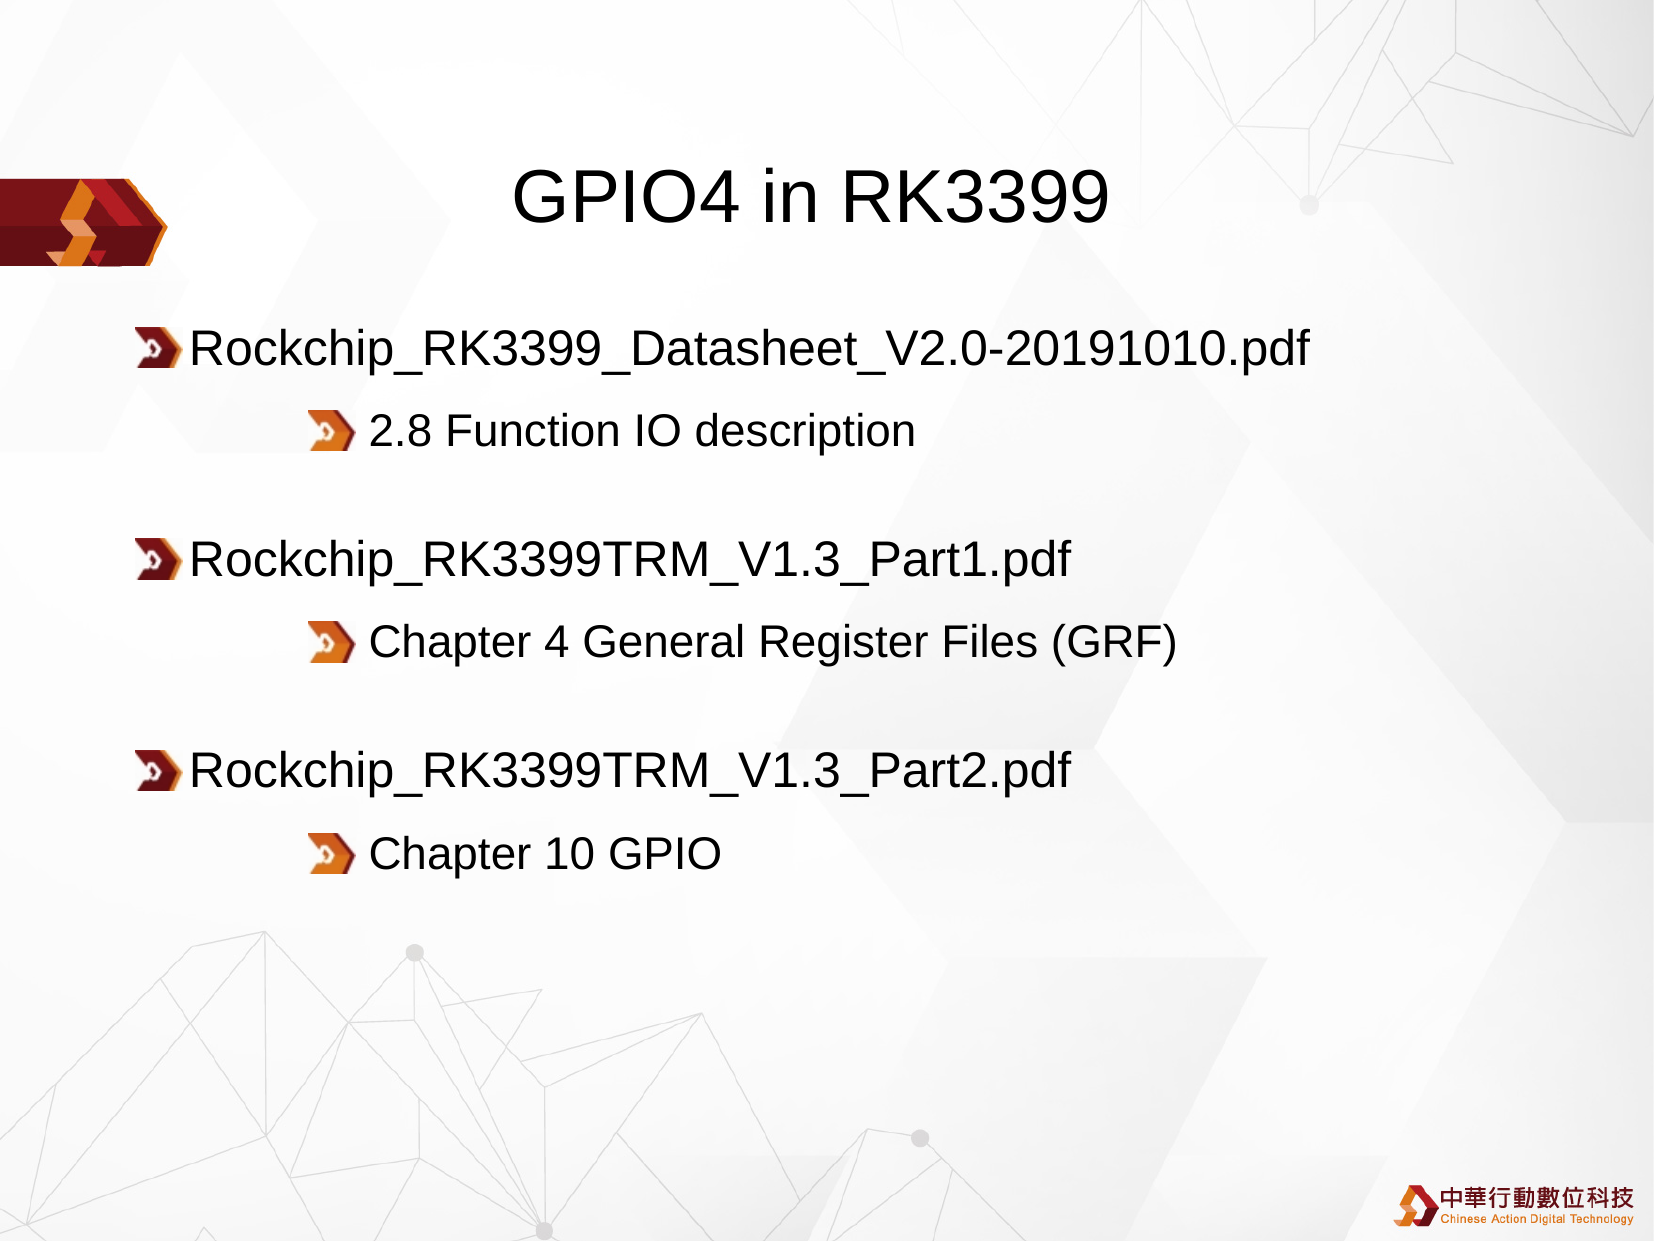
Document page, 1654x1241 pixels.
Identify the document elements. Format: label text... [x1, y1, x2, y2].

picture [0, 0, 1654, 1241]
title GPIO4 in RK3399 [118, 112, 1506, 281]
list Rockchip_RK3399_Datasheet_V2.0-20191010.pdf 2.8 Function IO description Rockchip_RK3399TRM_V1.3_Part1.pdf Chapter 4 General Register Files (GRF) Rockchip_RK3399TRM_V1.3_Part2.pdf Chapter 10 GPIO [118, 319, 1571, 1040]
